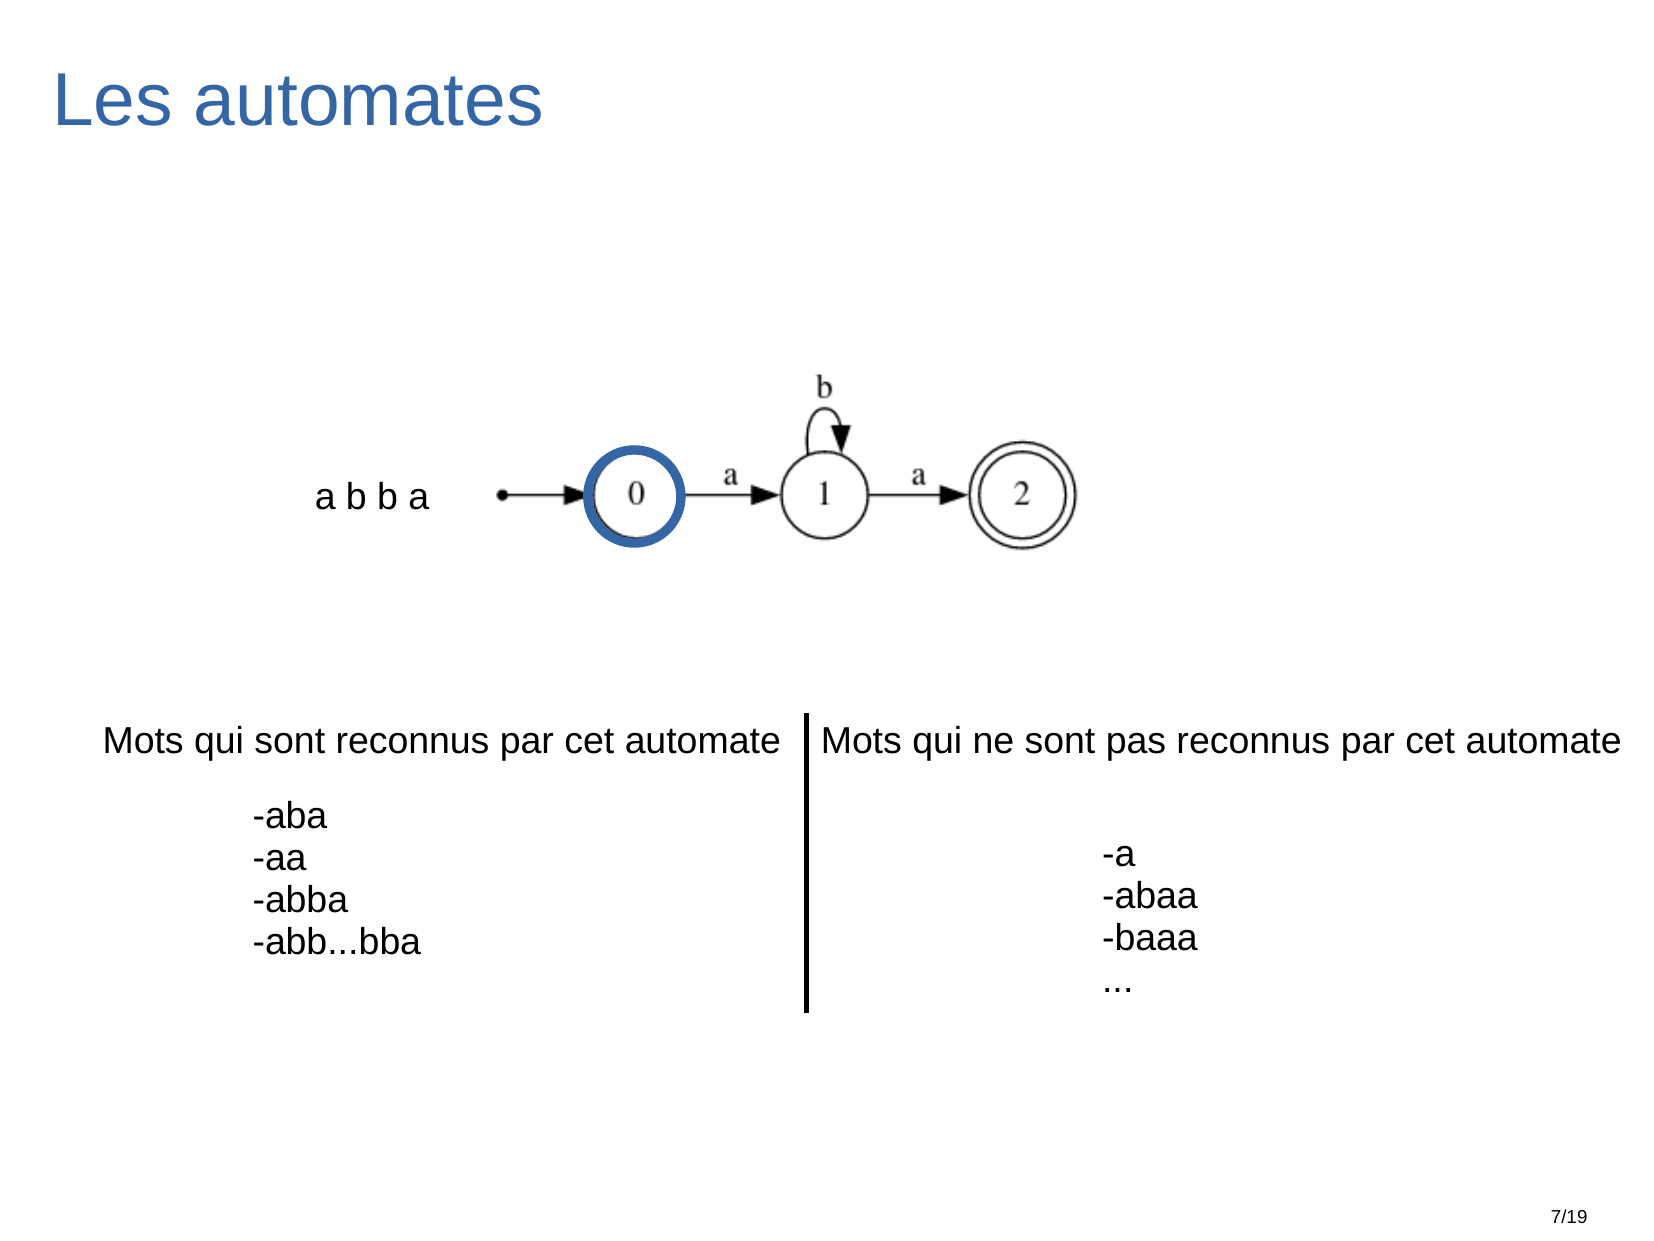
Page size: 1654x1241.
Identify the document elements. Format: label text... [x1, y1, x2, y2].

text_box -a -abaa -baaa ... [1087, 825, 1213, 1008]
picture [412, 299, 1157, 657]
text_box Mots qui sont reconnus par cet automate [87, 712, 806, 812]
text_box a b b a [300, 468, 445, 526]
text_box Les automates [37, 50, 1013, 151]
text_box Mots qui ne sont pas reconnus par cet automate [809, 712, 1654, 812]
text_box 7/19 [1536, 1198, 1613, 1235]
text_box -aba -aa -abba -abb...bba [237, 787, 437, 971]
